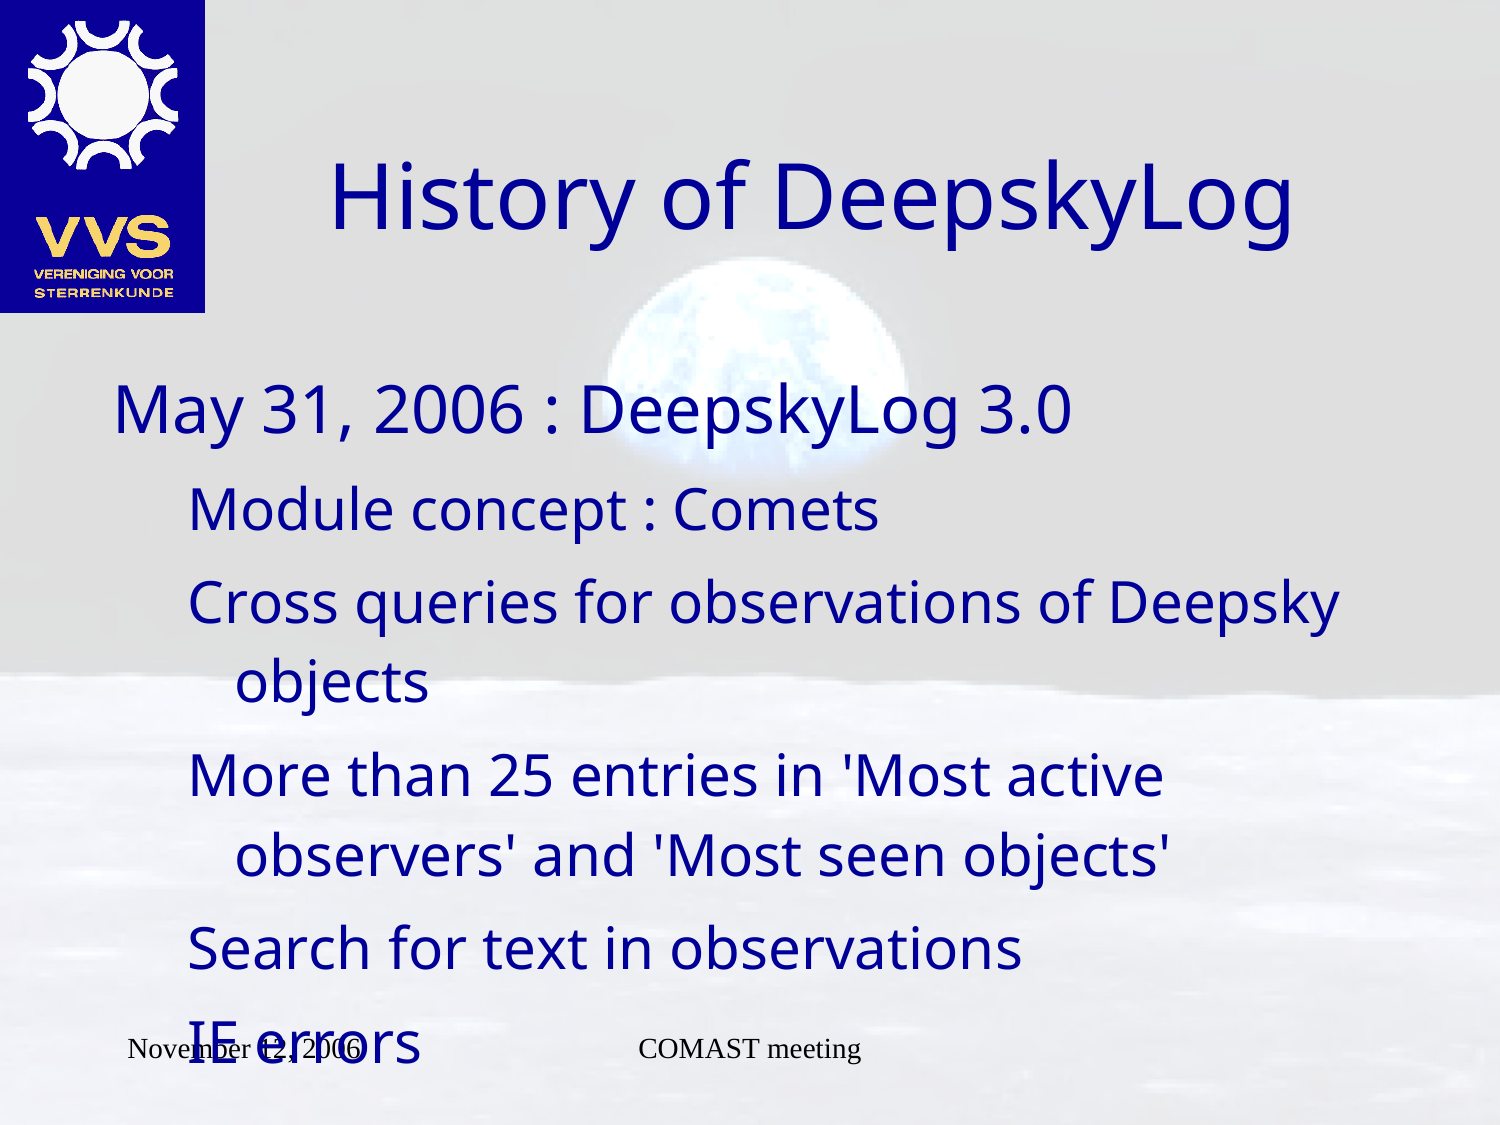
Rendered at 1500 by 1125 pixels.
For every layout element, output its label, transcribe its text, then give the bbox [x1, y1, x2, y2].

picture [0, 0, 205, 313]
title History of DeepskyLog [237, 76, 1388, 312]
list May 31, 2006 : DeepskyLog 3.0 Module concept : Comets Cross queries for observations of Deepsky objects More than 25 entries in 'Most active observers' and 'Most seen objects' Search for text in observations IE errors [112, 362, 1388, 1008]
